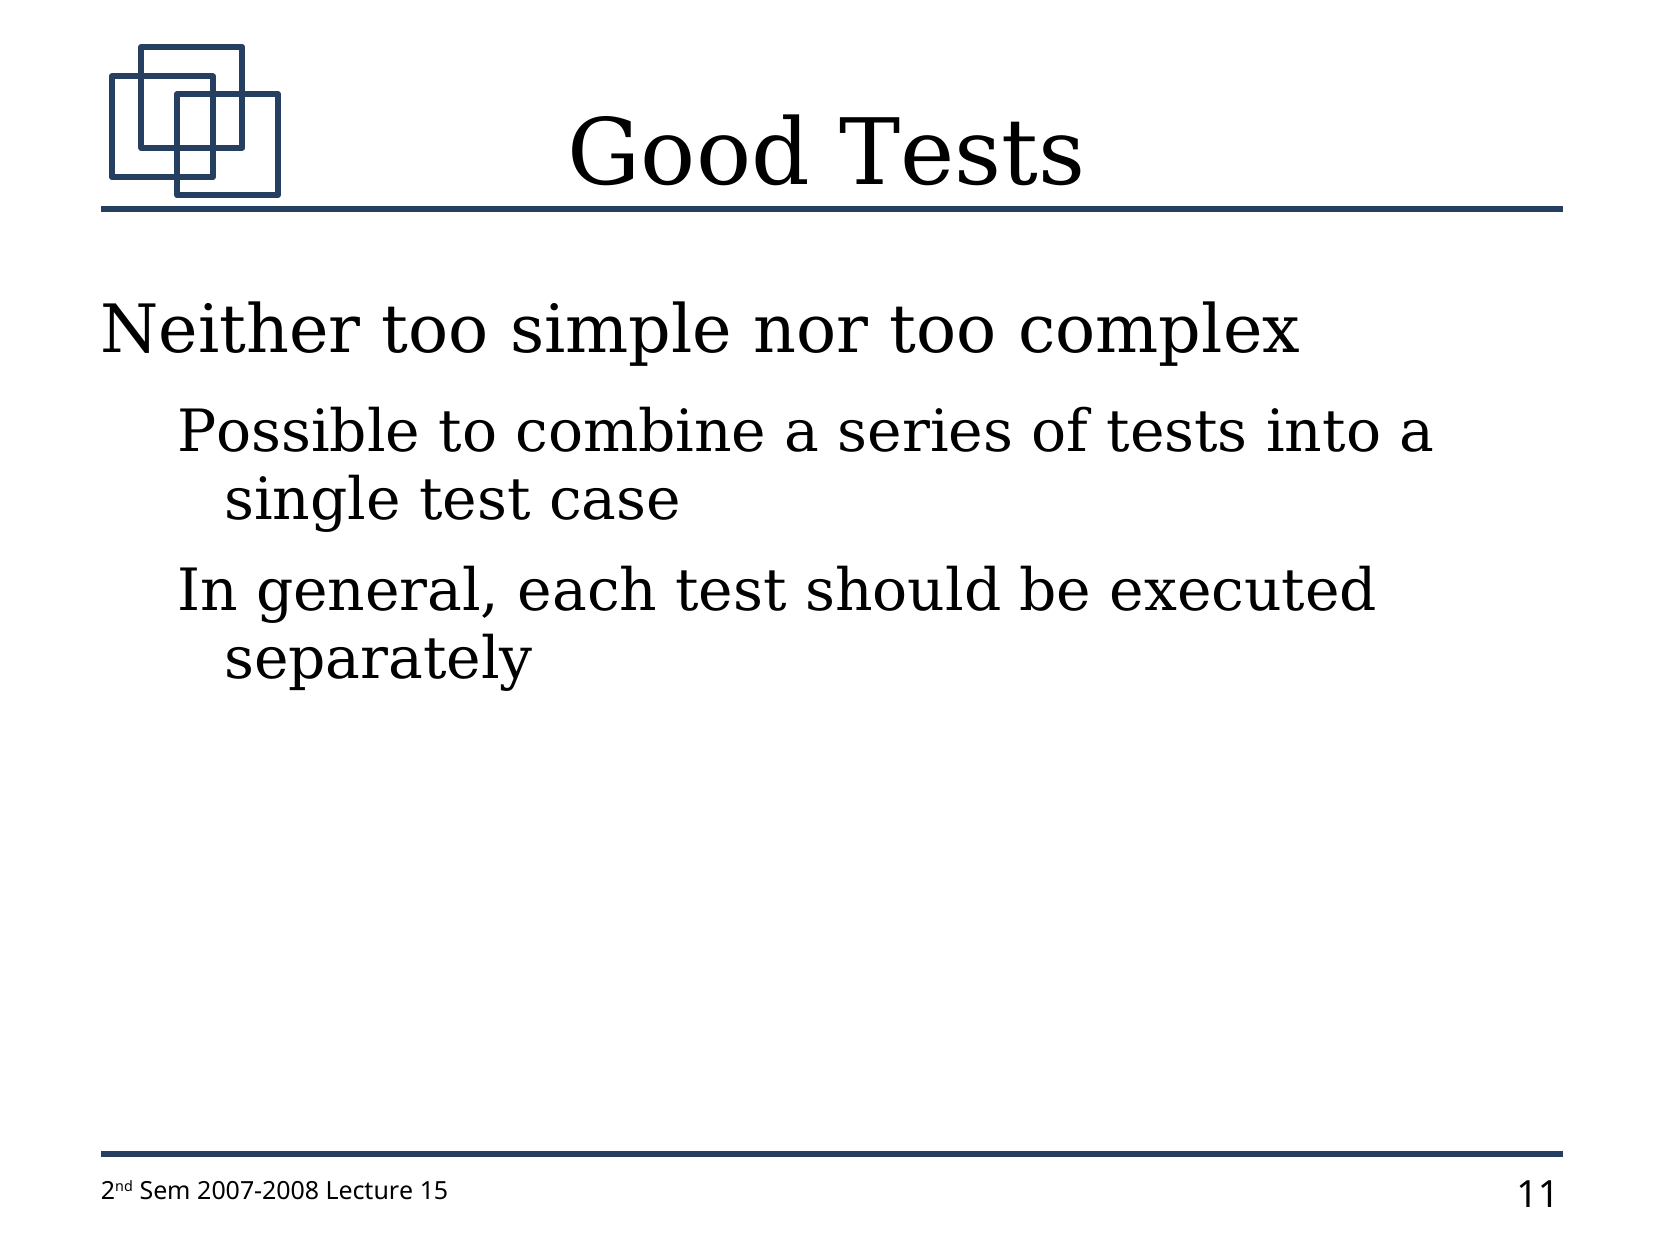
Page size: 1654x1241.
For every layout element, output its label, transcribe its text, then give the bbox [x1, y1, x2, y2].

list Neither too simple nor too complex Possible to combine a series of tests into a single test case In general, each test should be executed separately [82, 290, 1571, 1109]
title Good Tests [82, 49, 1571, 257]
